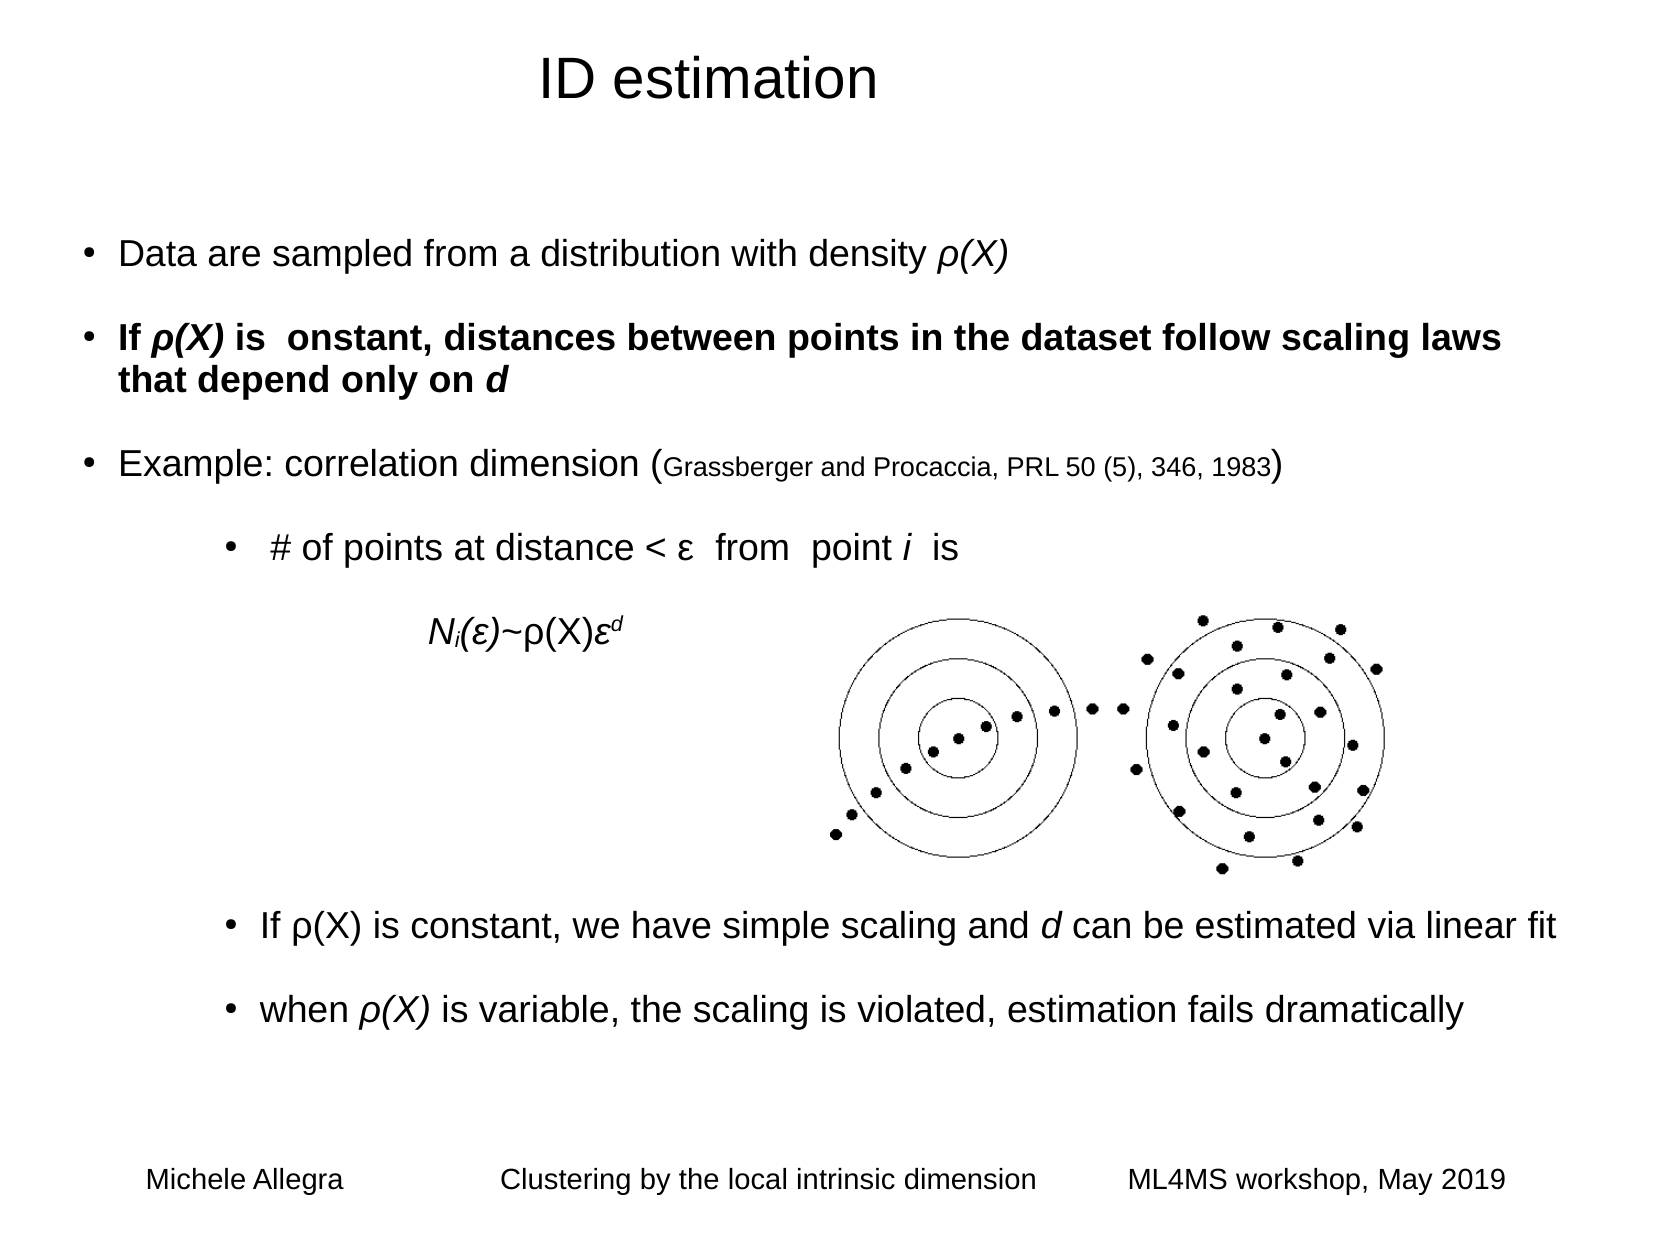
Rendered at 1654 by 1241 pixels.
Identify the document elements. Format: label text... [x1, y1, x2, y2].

title ID estimation [82, 26, 1335, 130]
subtitle Data are sampled from a distribution with density ρ(X) If ρ(X) is onstant, distances between points in the dataset follow scaling laws that depend only on d Example: correlation dimension (Grassberger and Procaccia, PRL 50 (5), 346, 1983) # of points at distance < ε from point i is Ni(ε)~ρ(X)εd If ρ(X) is constant, we have simple scaling and d can be estimated via linear fit when ρ(X) is variable, the scaling is violated, estimation fails dramatically [82, 128, 1571, 1122]
picture [830, 590, 1387, 893]
title Michele Allegra Clustering by the local intrinsic dimension ML4MS workshop, May 2019 [82, 1141, 1571, 1217]
